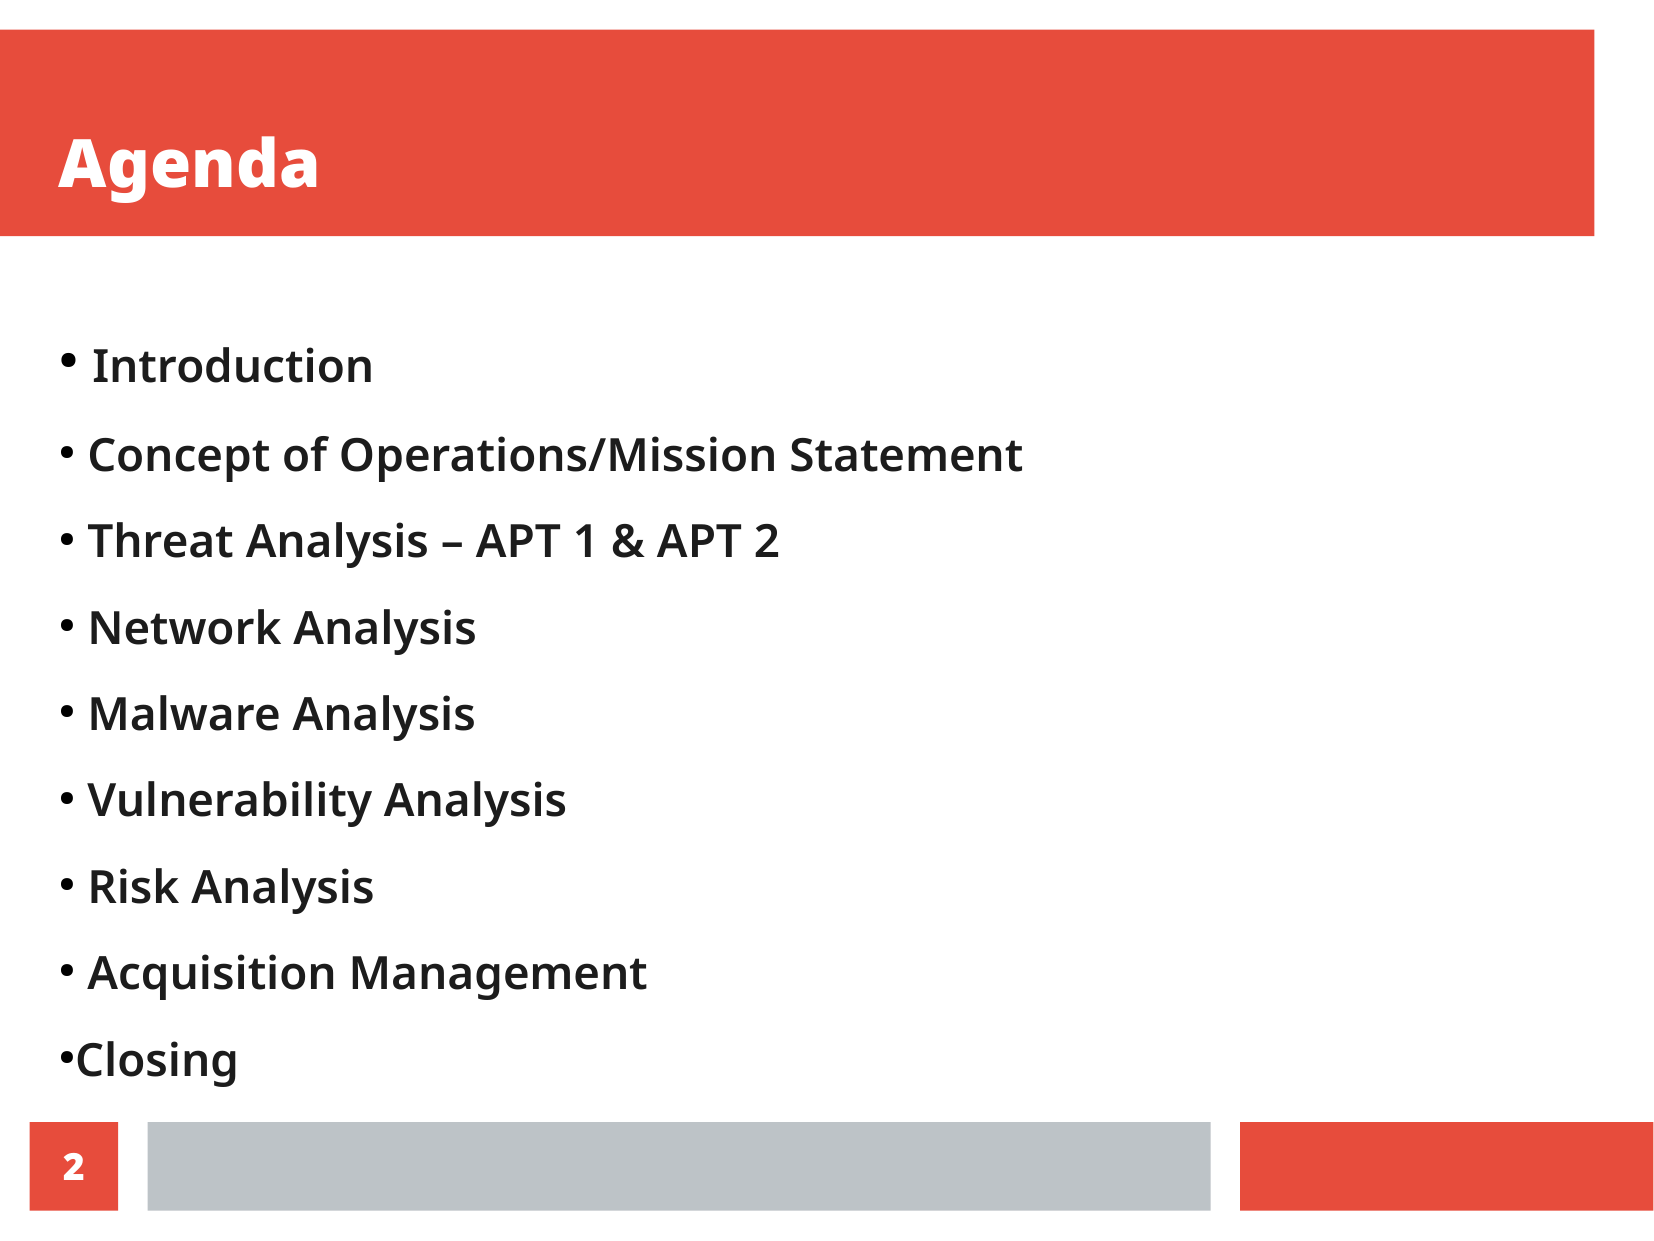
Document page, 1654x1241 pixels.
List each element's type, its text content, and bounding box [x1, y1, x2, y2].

title Agenda [59, 59, 1595, 207]
list Introduction Concept of Operations/Mission Statement Threat Analysis – APT 1 & APT 2 Network Analysis Malware Analysis Vulnerability Analysis Risk Analysis Acquisition Management Closing [59, 324, 1565, 1093]
